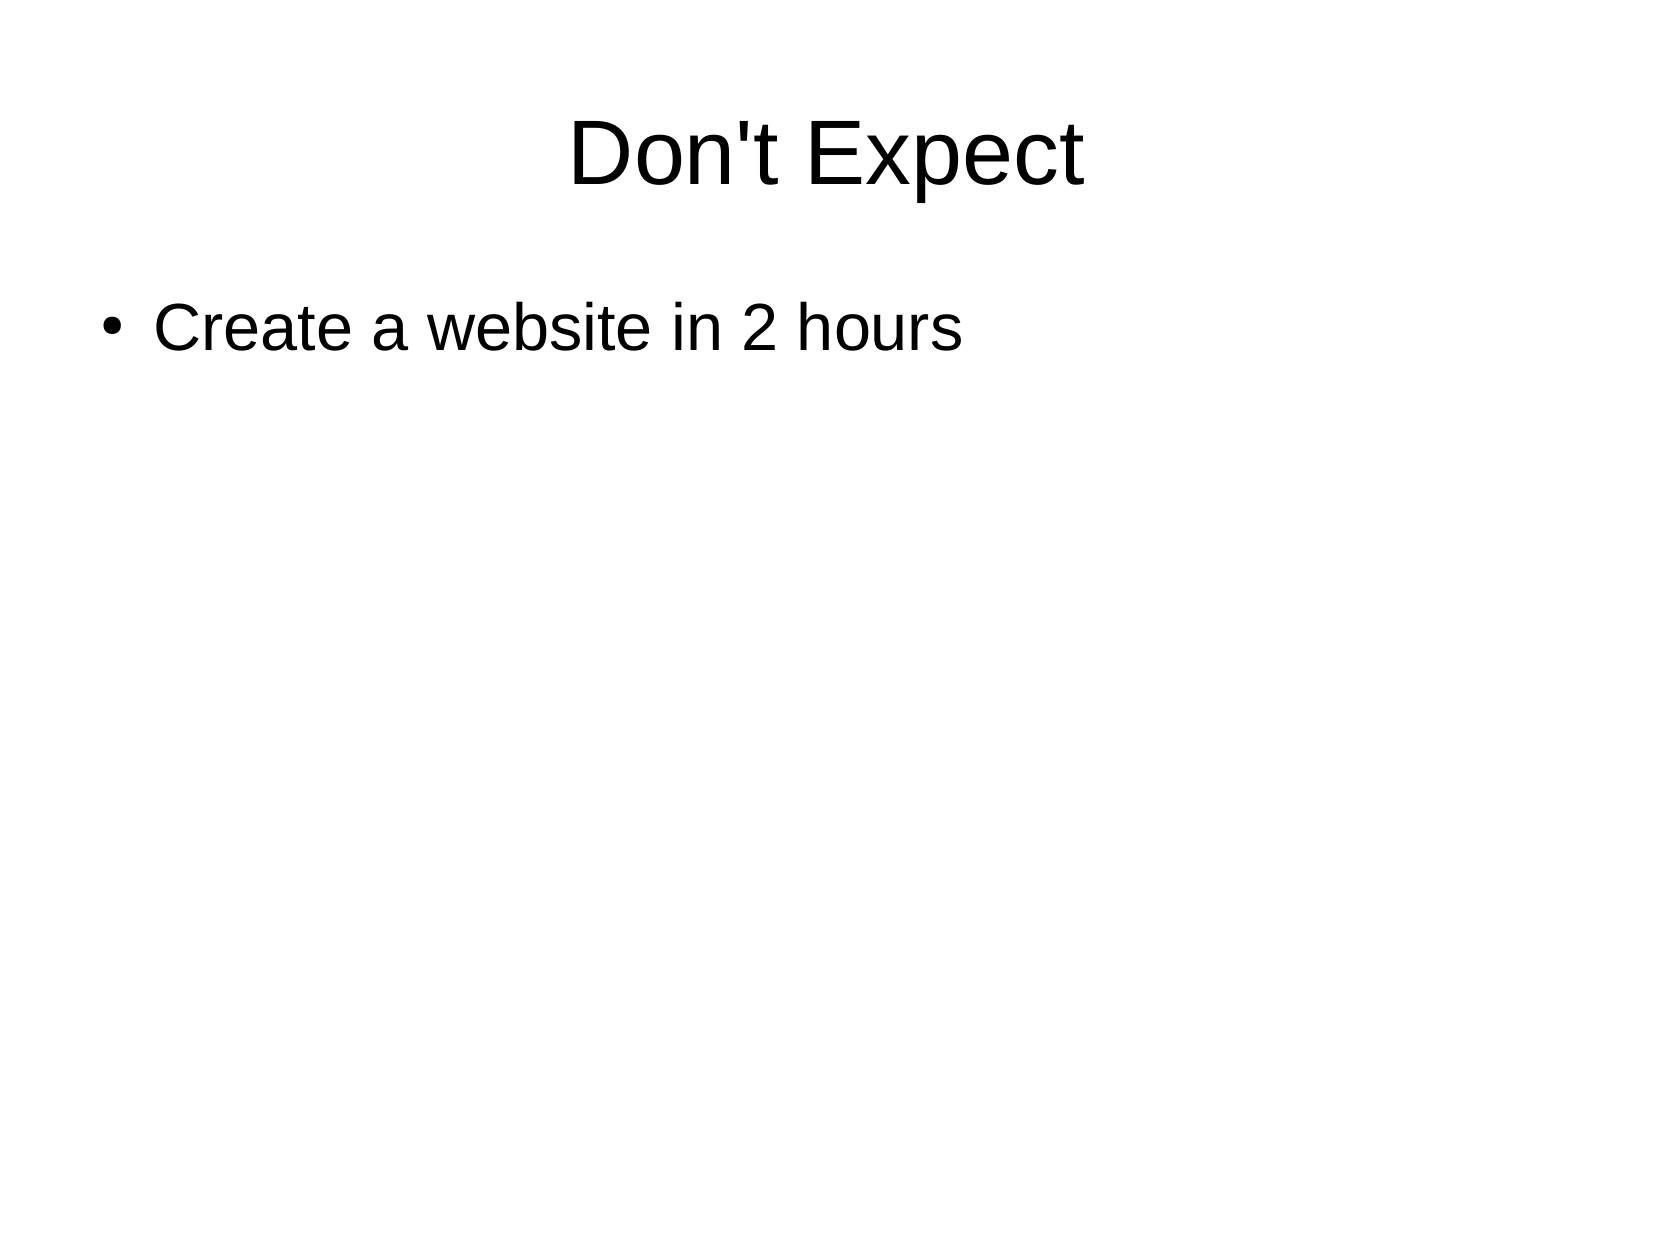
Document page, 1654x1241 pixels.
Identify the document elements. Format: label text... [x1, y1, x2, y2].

list Create a website in 2 hours [82, 290, 1571, 1010]
title Don't Expect [82, 49, 1571, 257]
